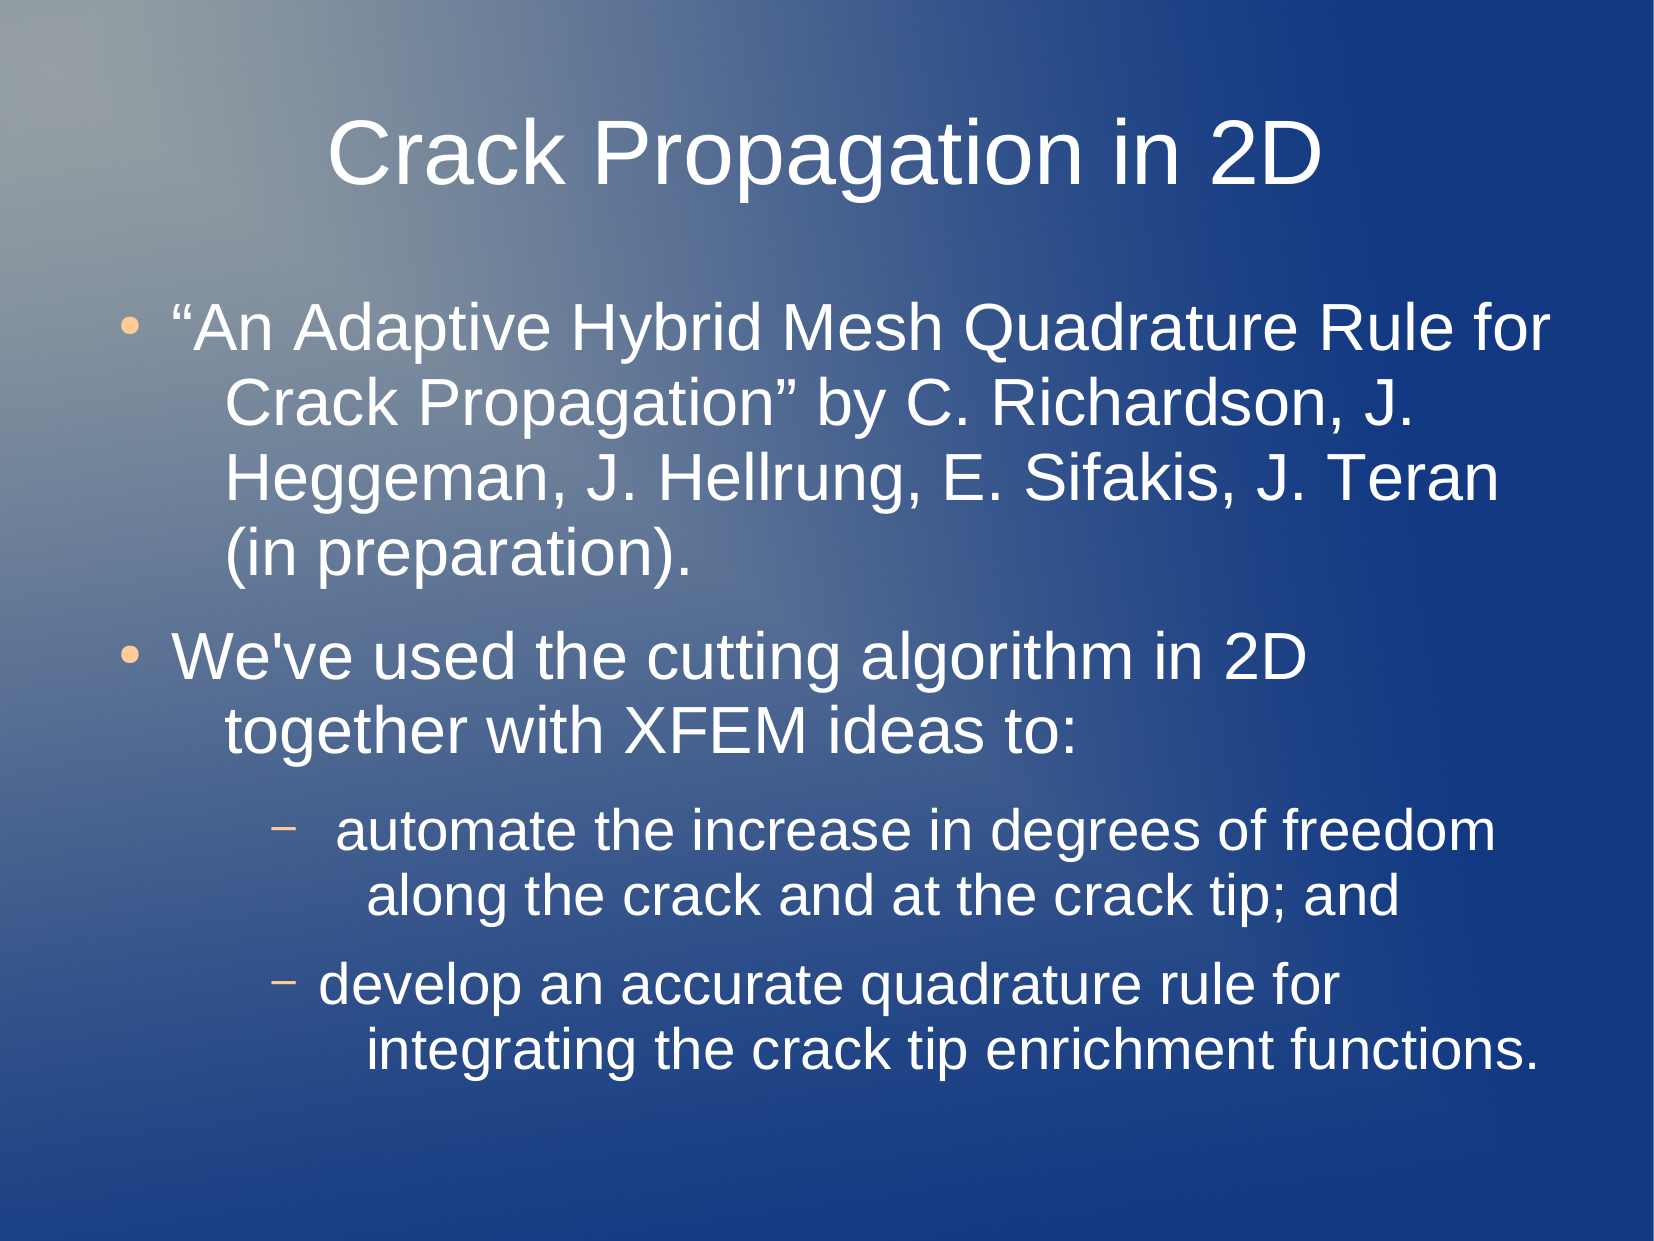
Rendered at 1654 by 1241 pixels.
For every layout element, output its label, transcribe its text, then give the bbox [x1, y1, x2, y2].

picture [0, 0, 1654, 1241]
title Crack Propagation in 2D [82, 56, 1571, 250]
list “An Adaptive Hybrid Mesh Quadrature Rule for Crack Propagation” by C. Richardson, J. Heggeman, J. Hellrung, E. Sifakis, J. Teran (in preparation). We've used the cutting algorithm in 2D together with XFEM ideas to: automate the increase in degrees of freedom along the crack and at the crack tip; and develop an accurate quadrature rule for integrating the crack tip enrichment functions. [82, 290, 1571, 1094]
